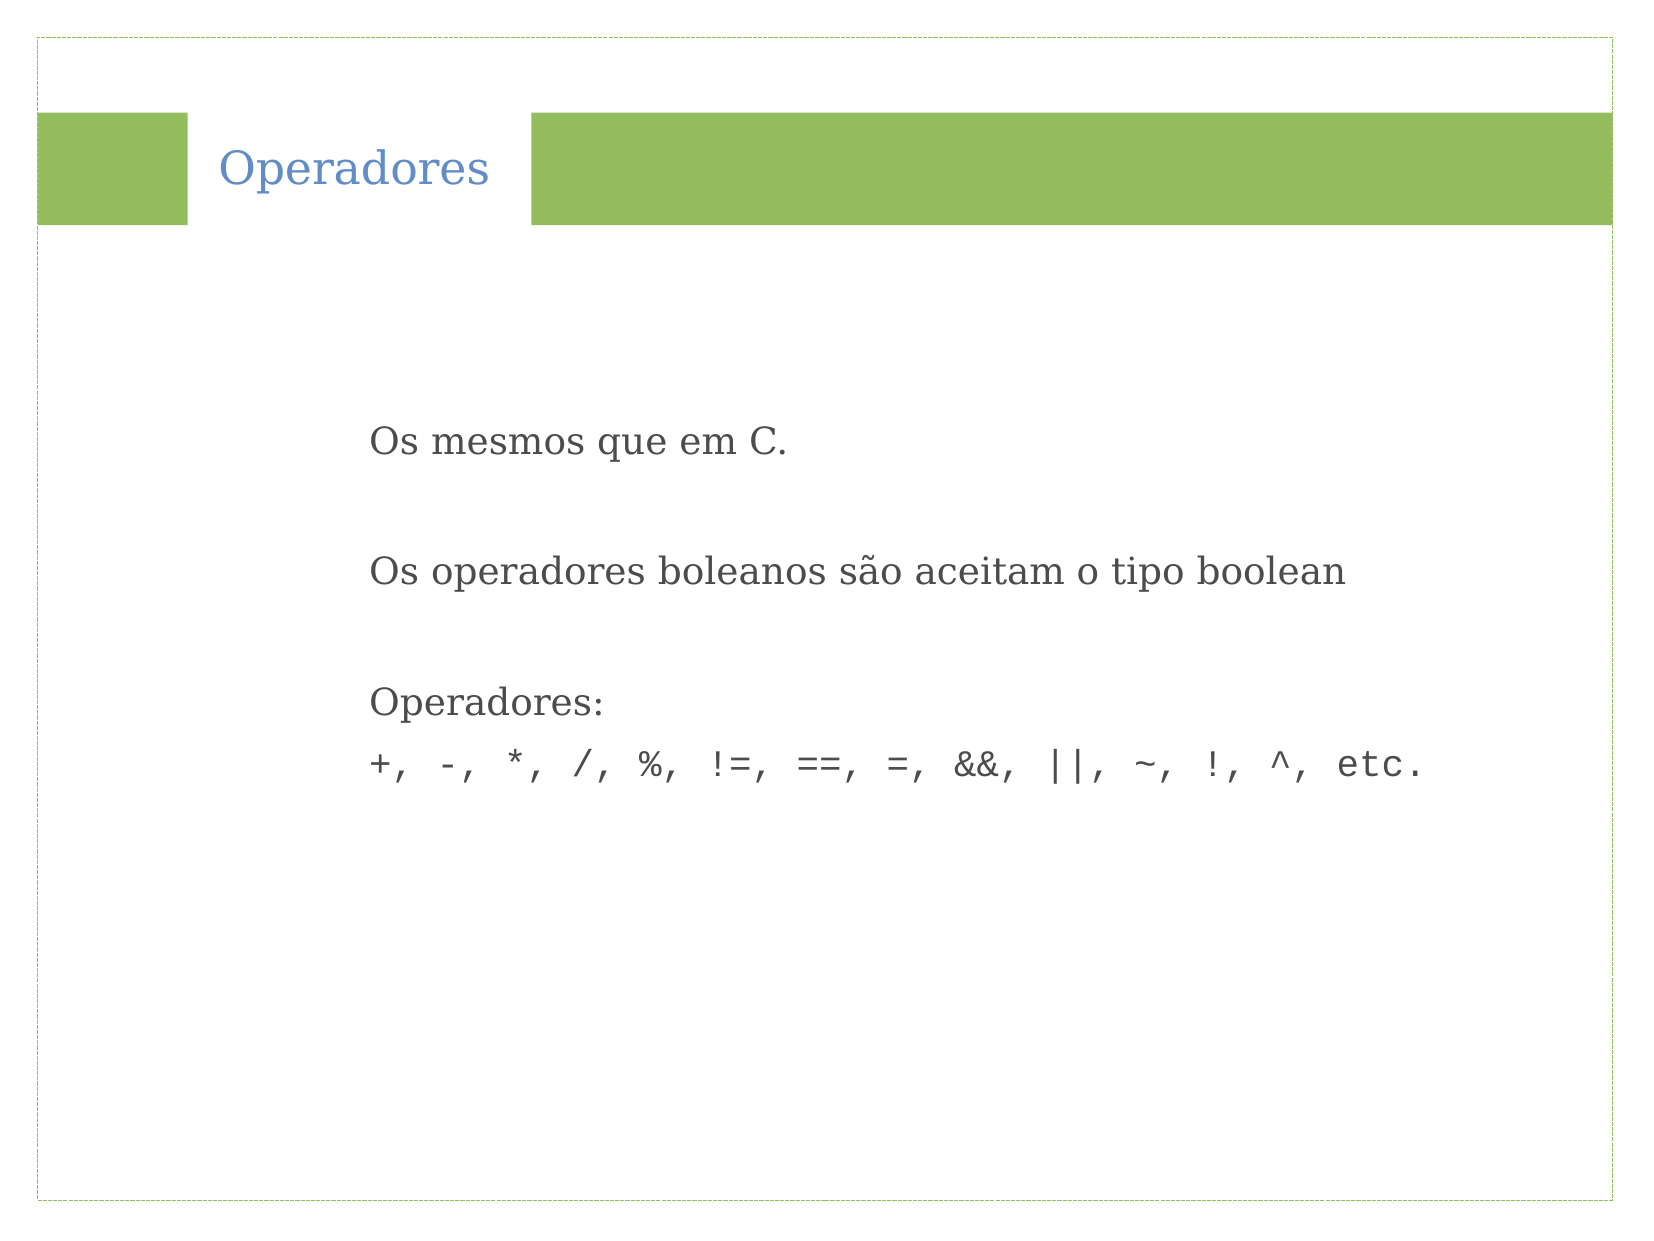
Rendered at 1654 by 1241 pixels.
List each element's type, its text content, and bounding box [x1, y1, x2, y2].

text_box Os mesmos que em C. Os operadores boleanos são aceitam o tipo boolean Operadores: +, -, *, /, %, !=, ==, =, &&, ||, ~, !, ^, etc. [354, 390, 1442, 916]
text_box Operadores [203, 134, 506, 203]
text_box [37, 112, 188, 226]
text_box [531, 112, 1613, 226]
